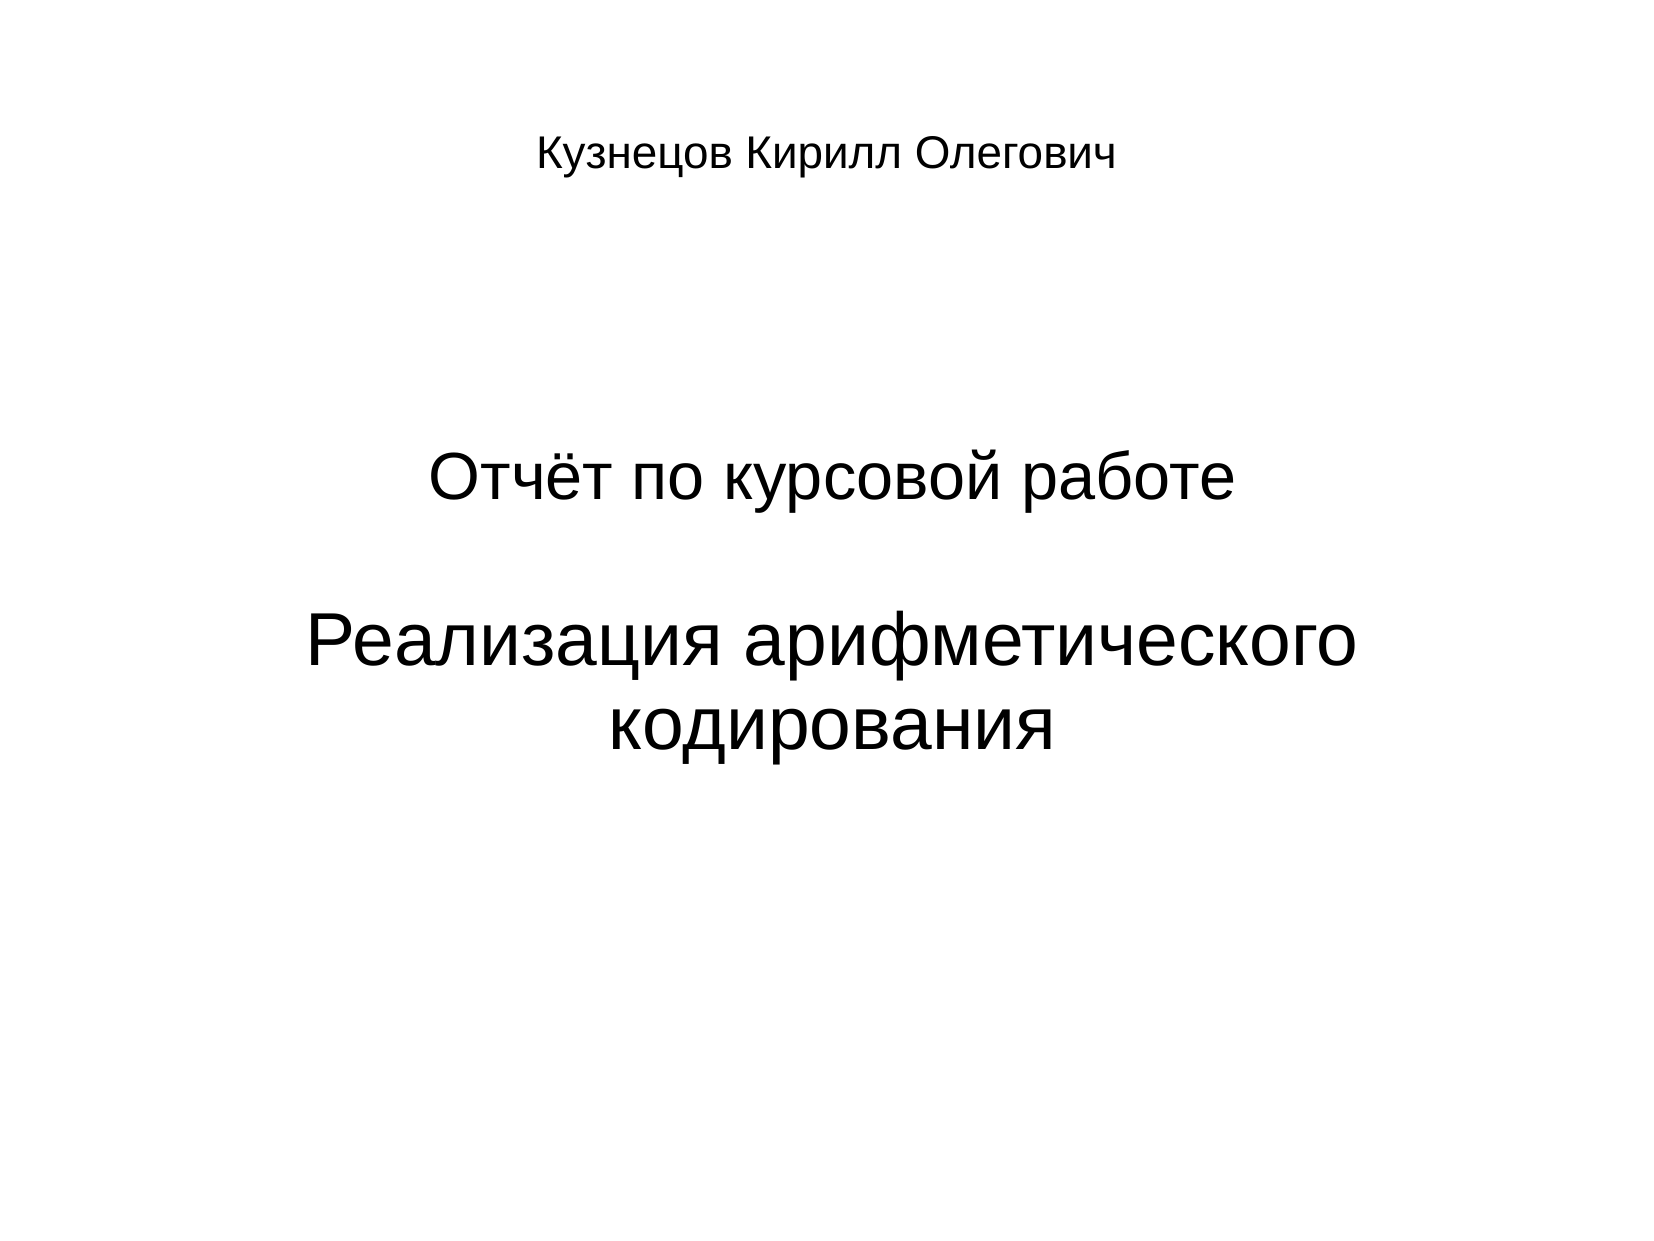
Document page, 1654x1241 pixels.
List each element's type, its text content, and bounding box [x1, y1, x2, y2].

subtitle Отчёт по курсовой работе Реализация арифметического кодирования [88, 347, 1577, 857]
title Кузнецов Кирилл Олегович [82, 49, 1571, 257]
